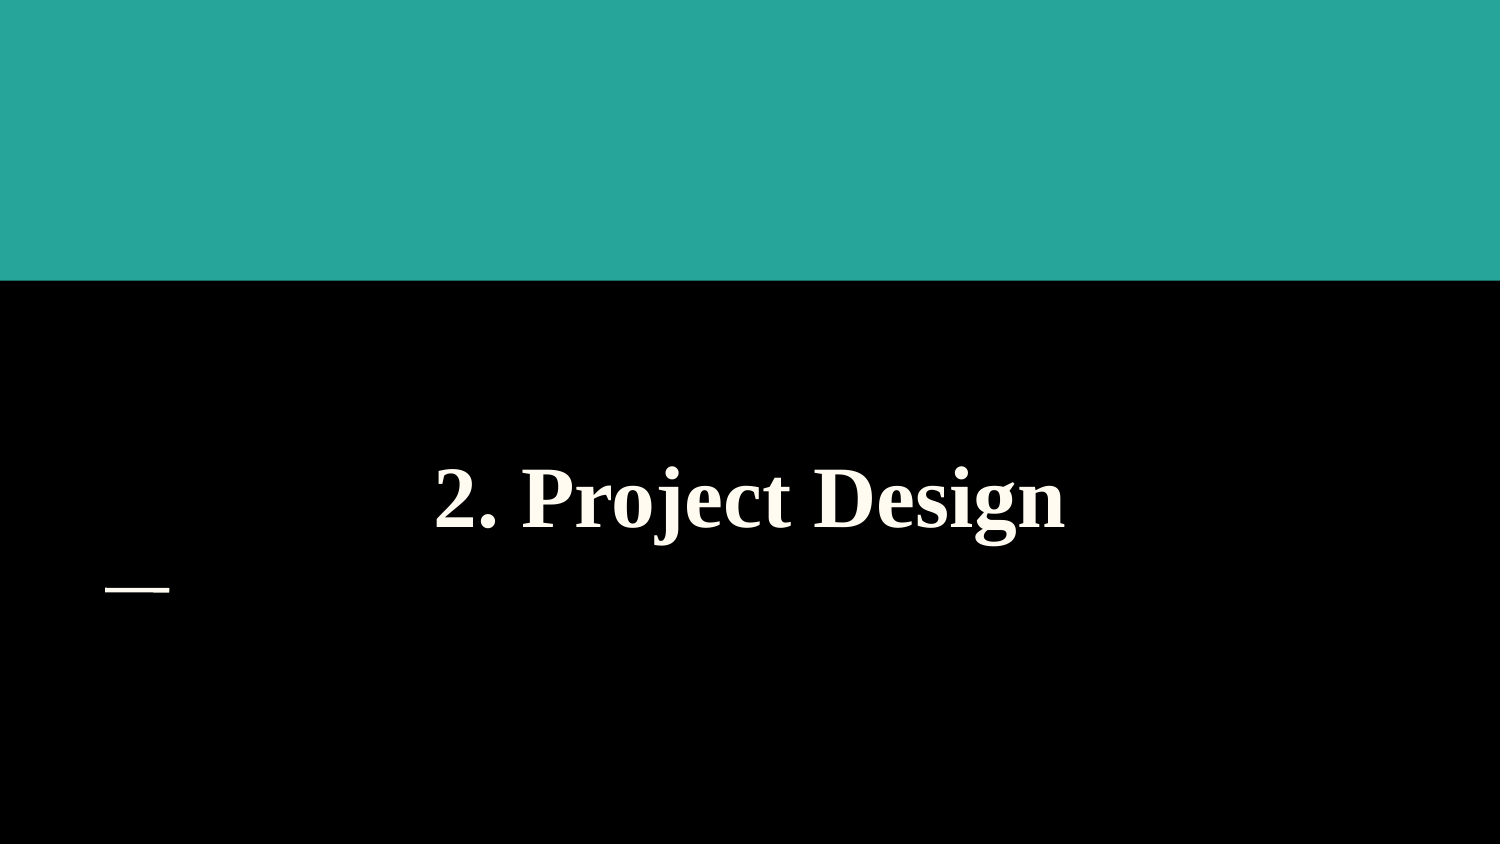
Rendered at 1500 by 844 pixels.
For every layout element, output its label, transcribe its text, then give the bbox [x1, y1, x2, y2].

title 2. Project Design [84, 310, 1416, 561]
